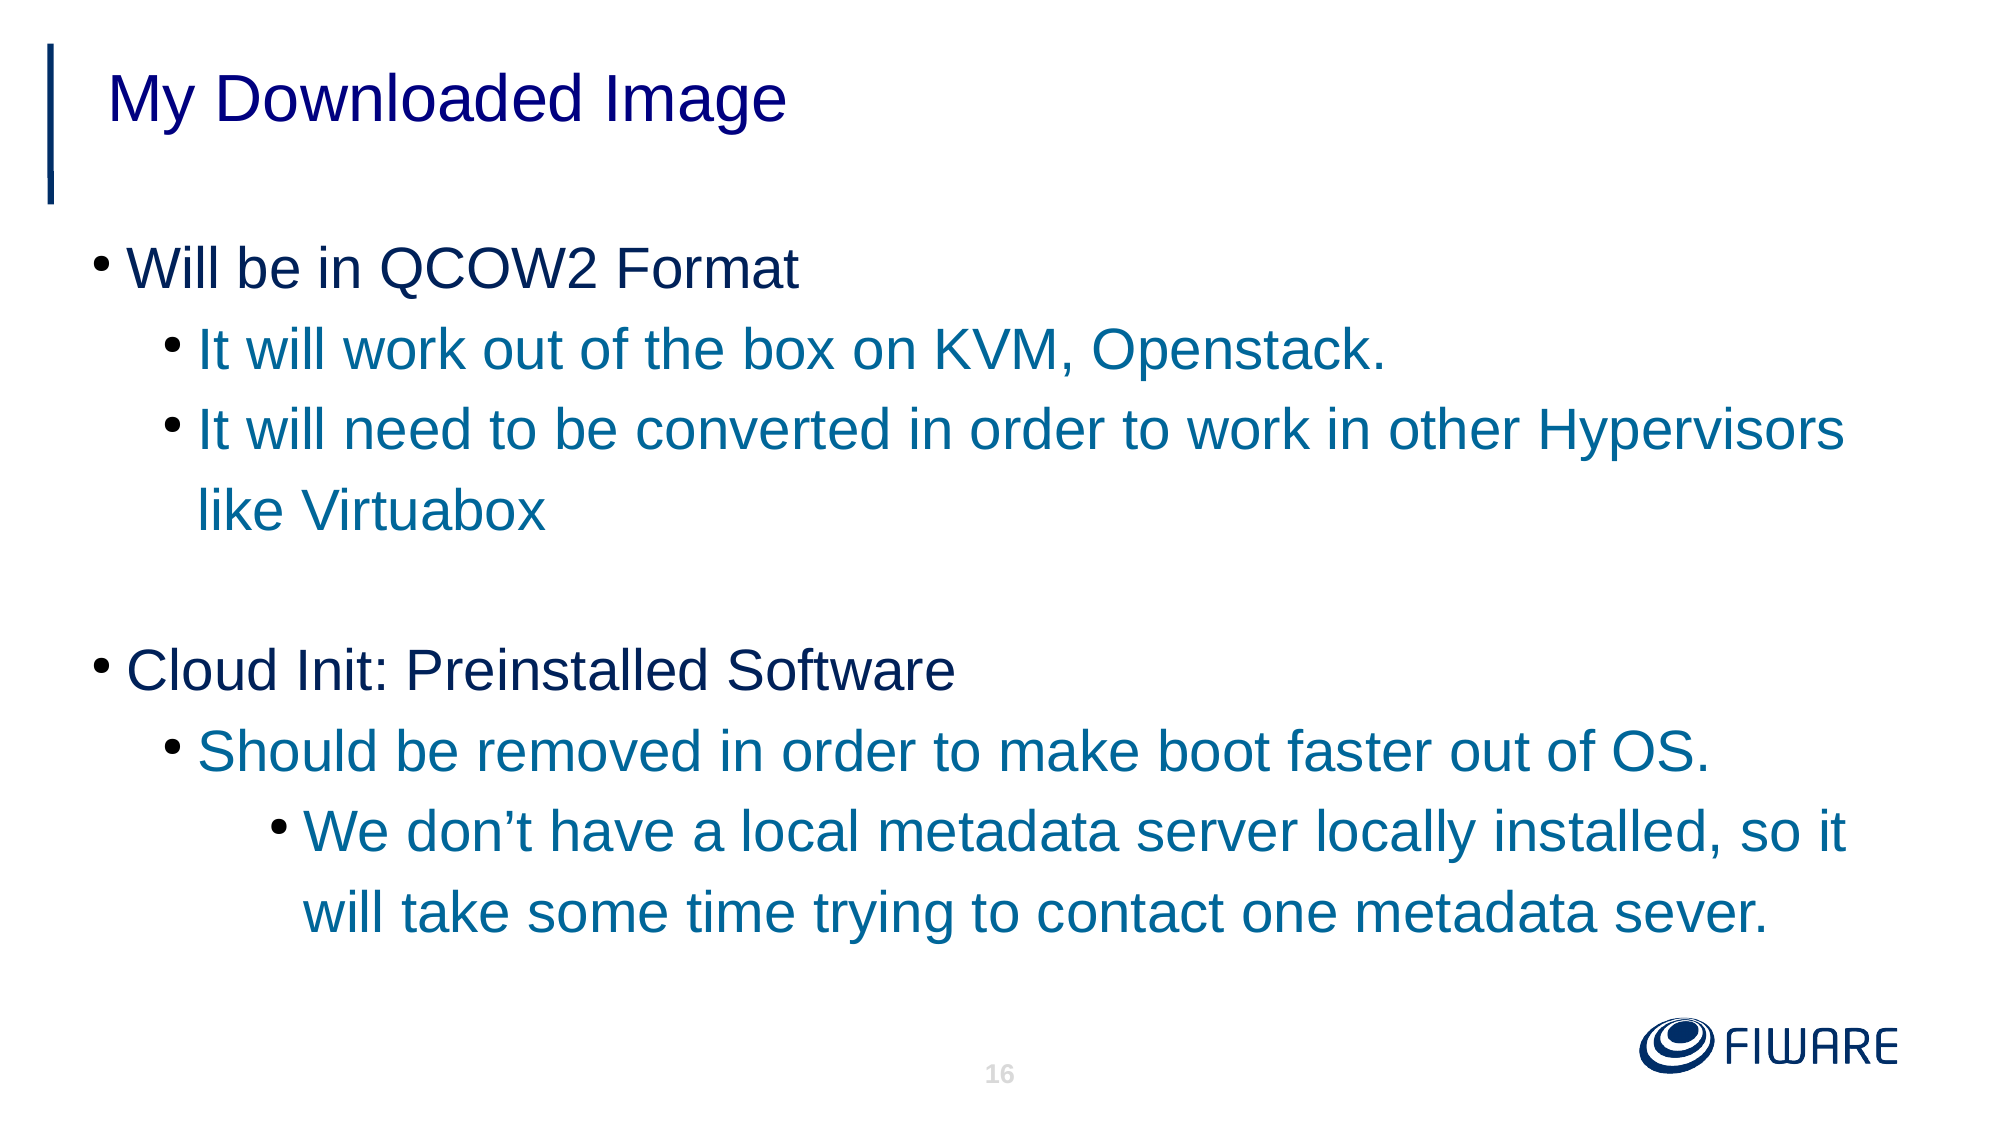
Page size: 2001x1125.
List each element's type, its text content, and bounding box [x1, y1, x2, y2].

picture [1635, 1012, 1905, 1077]
title My Downloaded Image [92, 47, 1704, 250]
slide_number <número> [887, 1042, 1113, 1103]
text_box Will be in QCOW2 Format It will work out of the box on KVM, Openstack. It will need to be converted in order to work in other Hypervisors like Virtuabox Cloud Init: Preinstalled Software Should be removed in order to make boot faster out of OS. We don’t have a local metadata server locally installed, so it will take some time trying to contact one metadata sever. [76, 212, 1902, 952]
